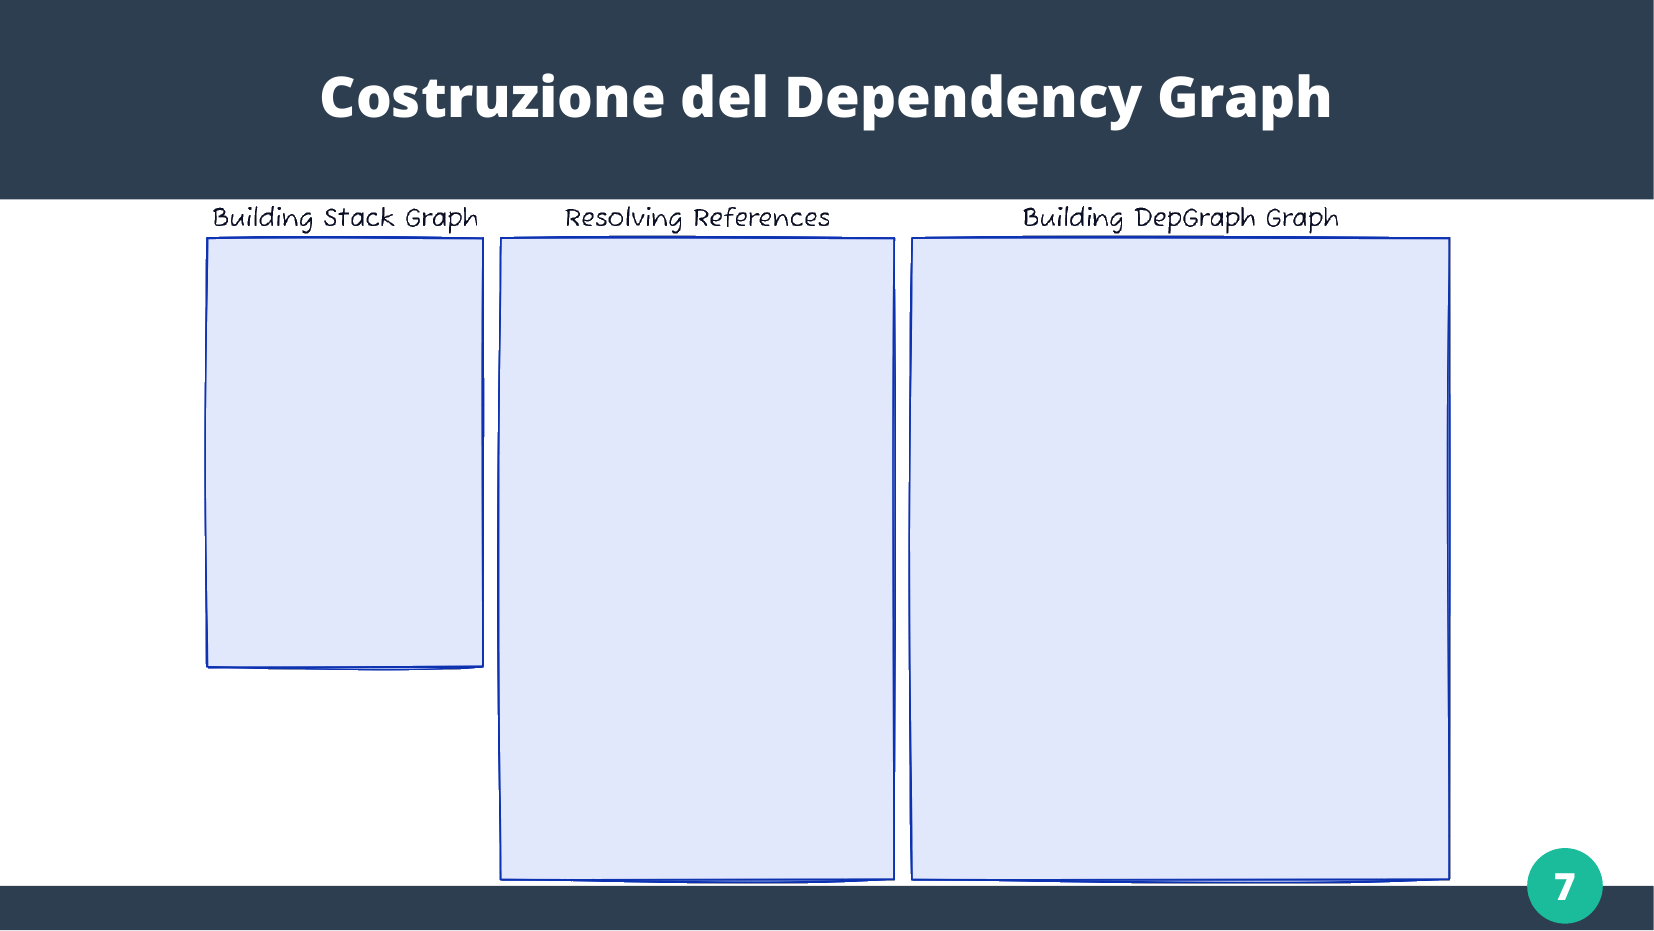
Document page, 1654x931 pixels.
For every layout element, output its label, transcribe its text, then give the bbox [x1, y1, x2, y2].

picture [198, 200, 1456, 886]
title Costruzione del Dependency Graph [59, 37, 1595, 155]
